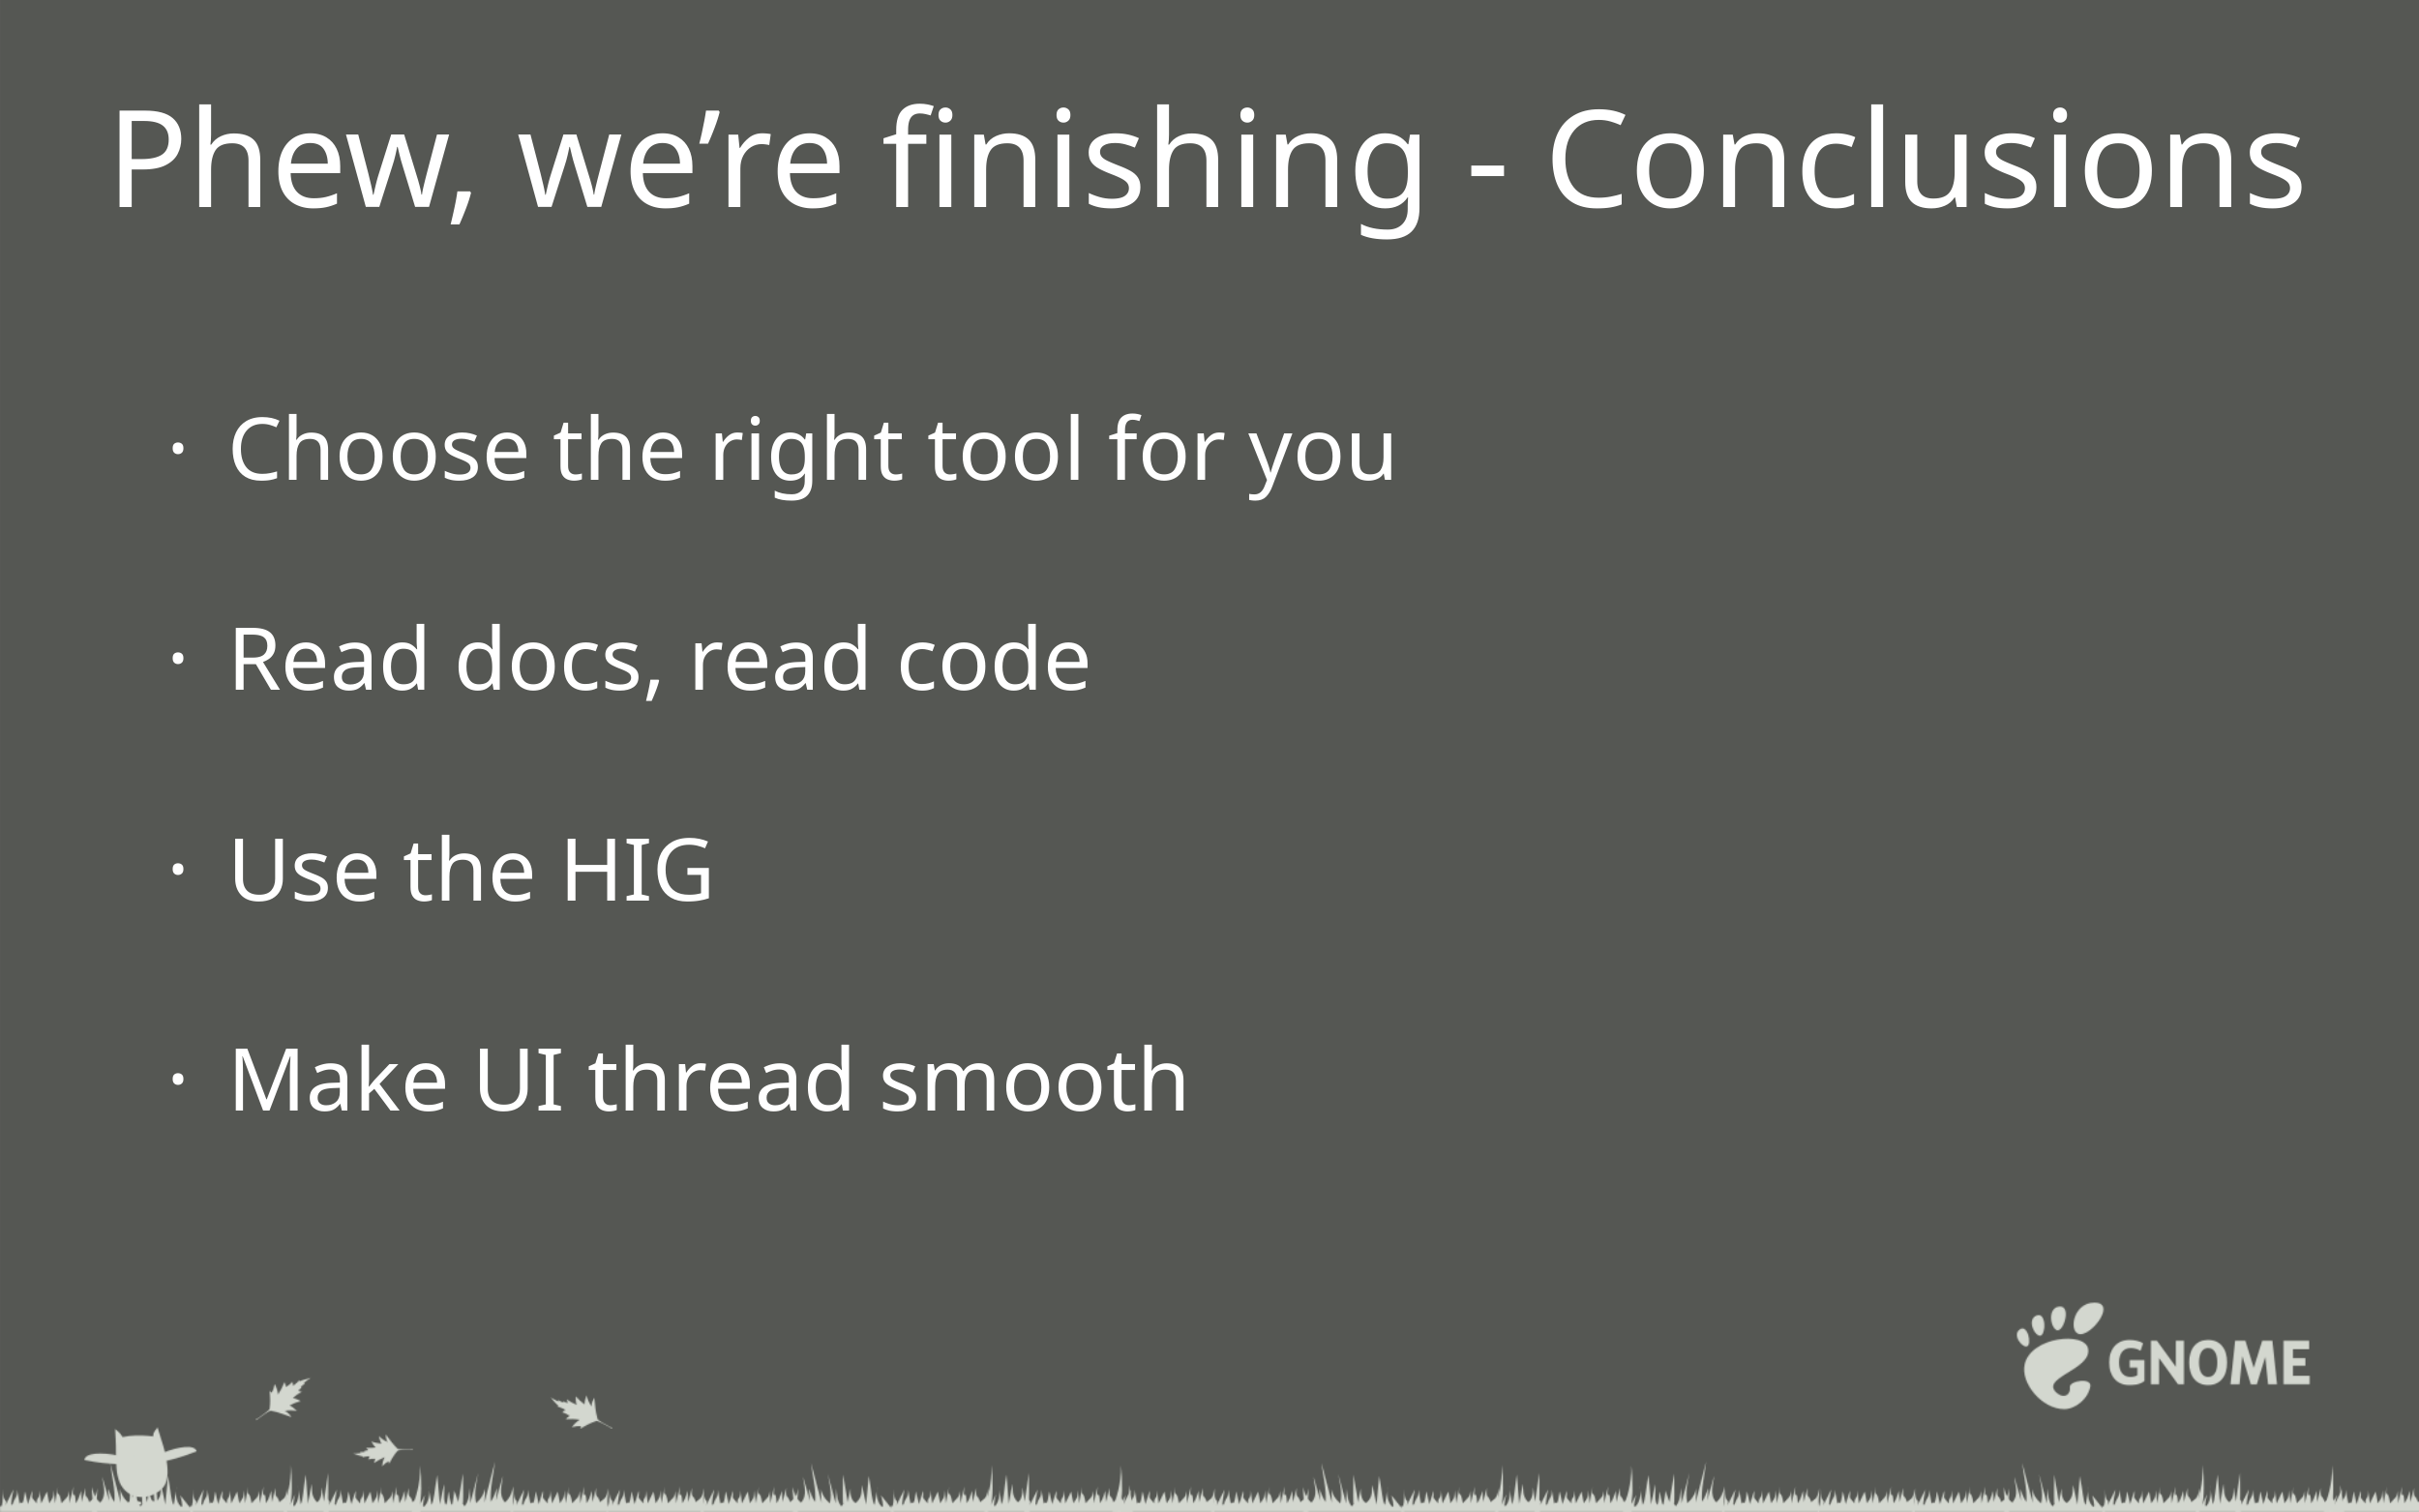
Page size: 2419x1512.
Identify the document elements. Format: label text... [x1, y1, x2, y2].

list Choose the right tool for you Read docs, read code Use the HIG Make UI thread smooth [82, 316, 2337, 1226]
title Phew, we’re finishing - Conclusions [82, 48, 2337, 217]
picture [0, 0, 2419, 1512]
